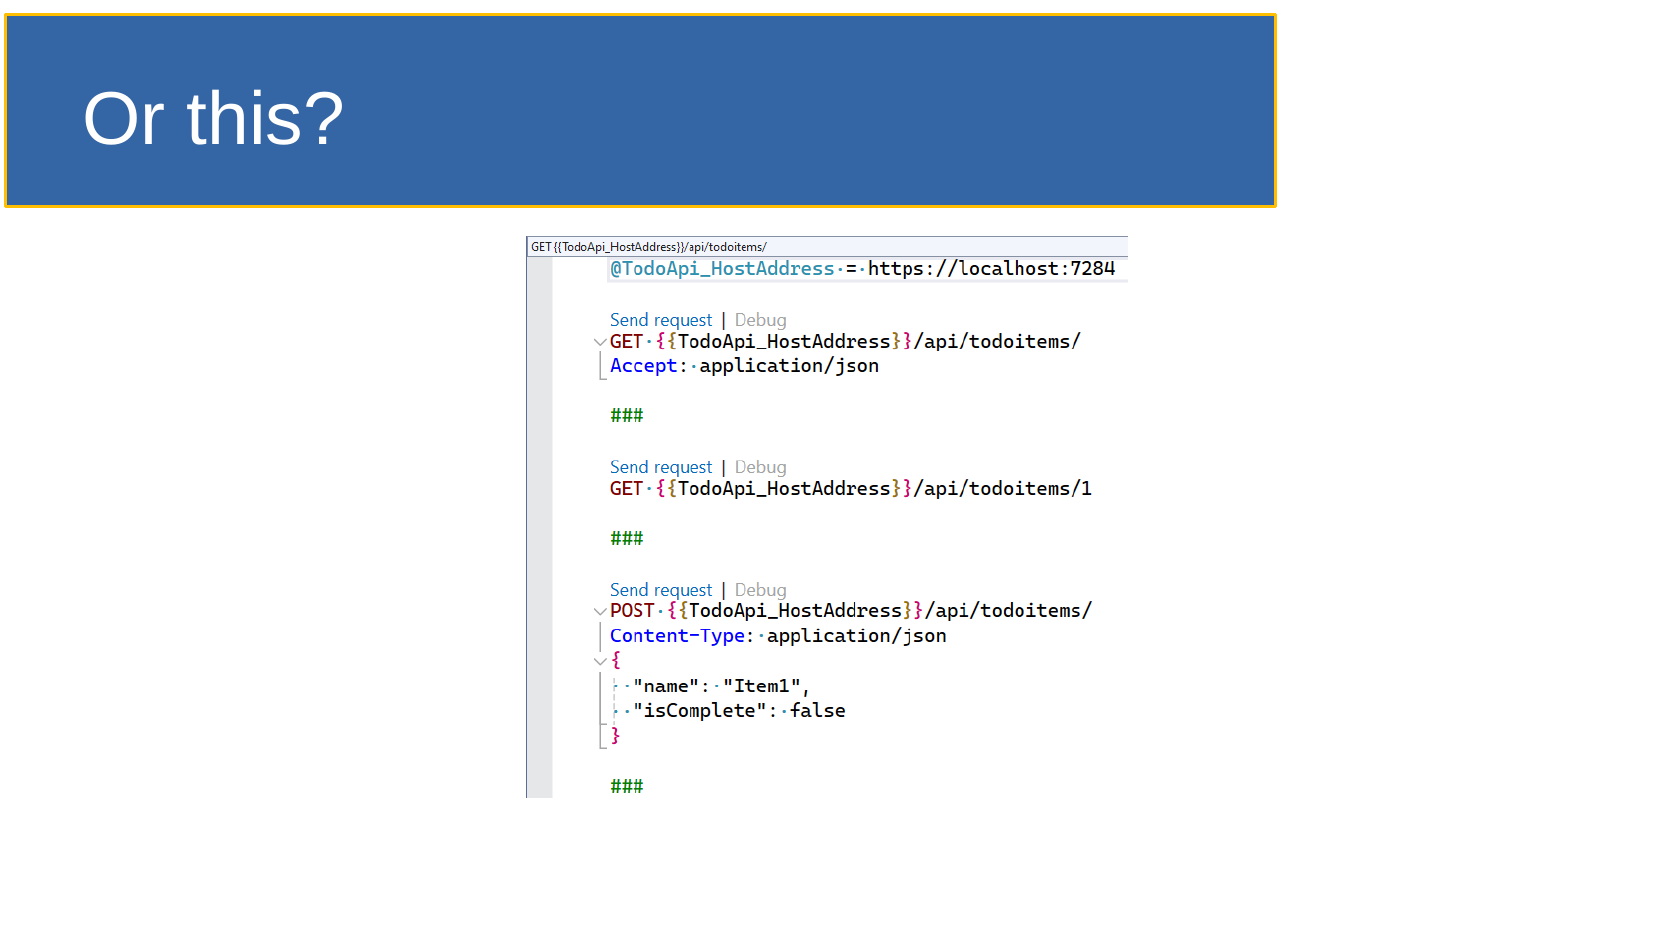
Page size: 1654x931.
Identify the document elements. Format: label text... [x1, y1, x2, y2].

picture [526, 236, 1128, 798]
title Or this? [82, 44, 1235, 192]
